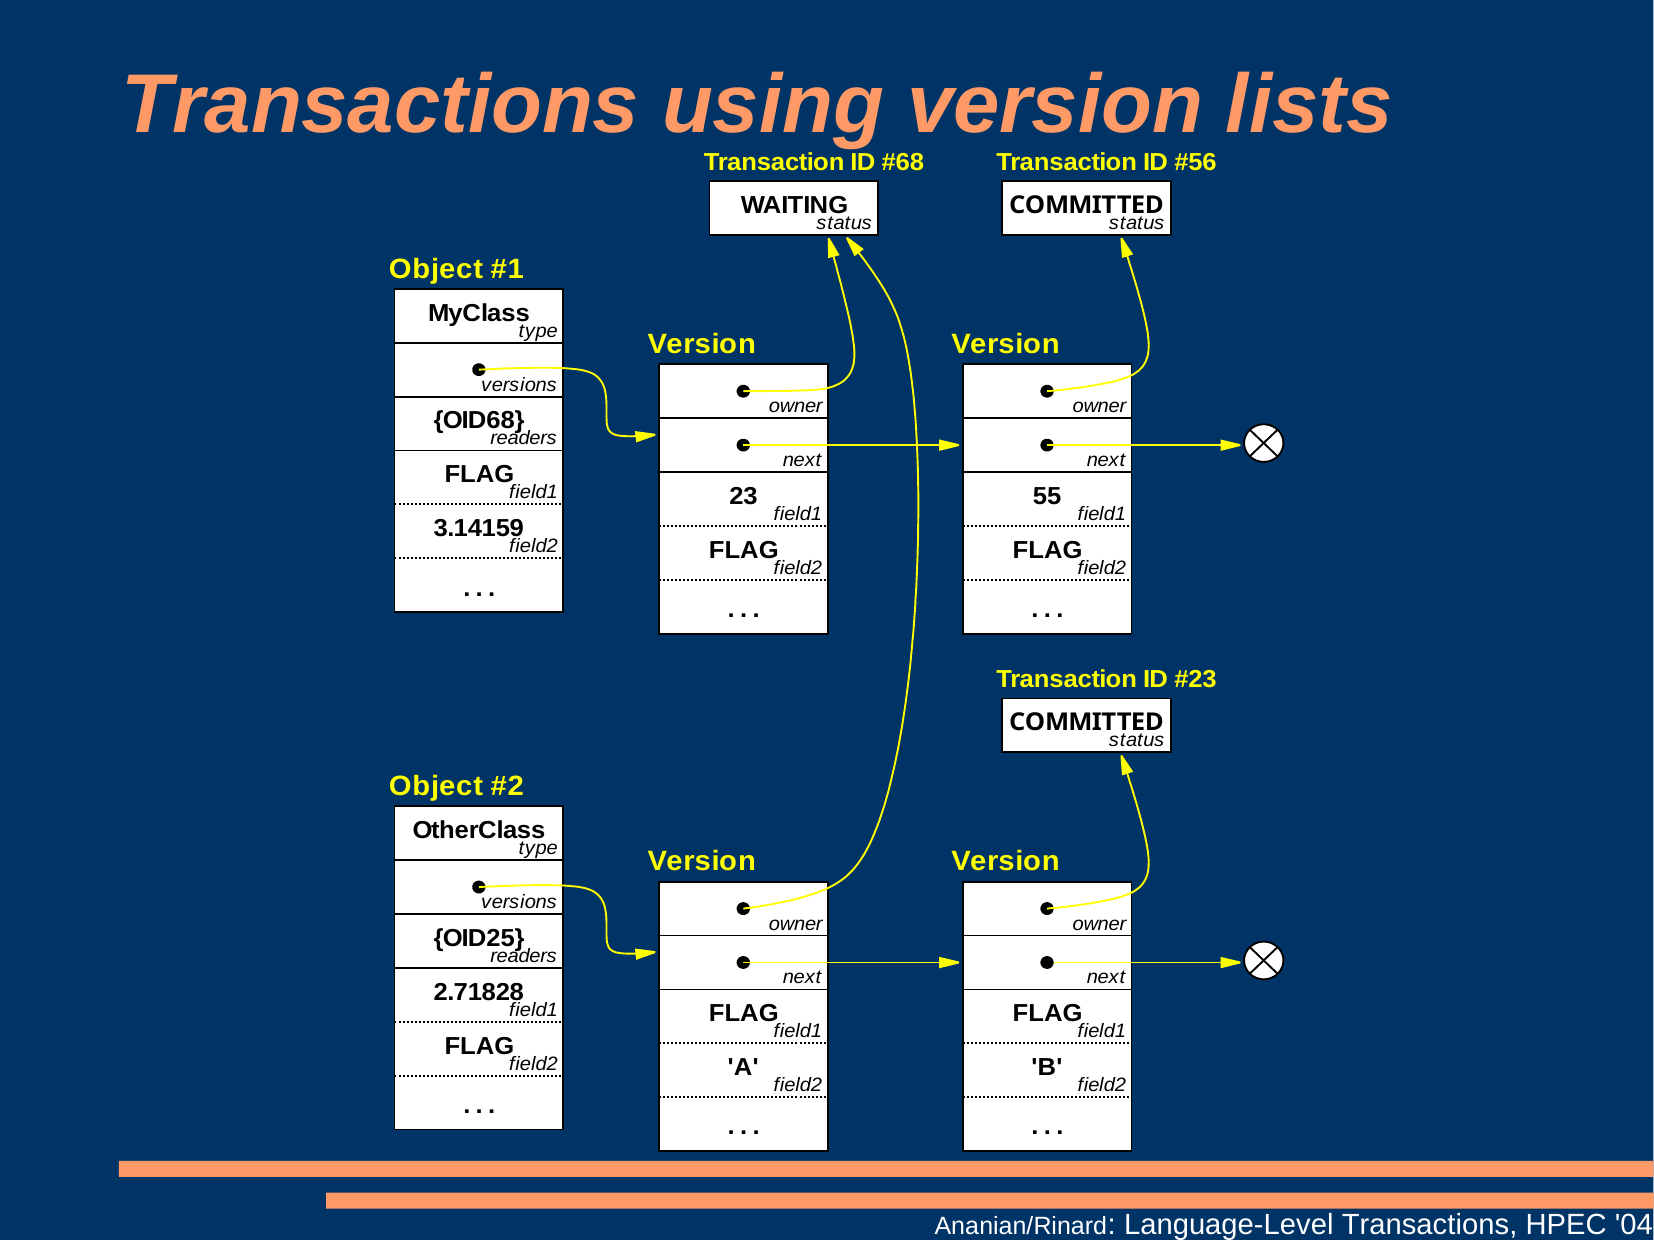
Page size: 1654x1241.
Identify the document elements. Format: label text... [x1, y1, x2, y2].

title Transactions using version lists [121, 0, 1534, 208]
picture [380, 139, 1291, 1159]
